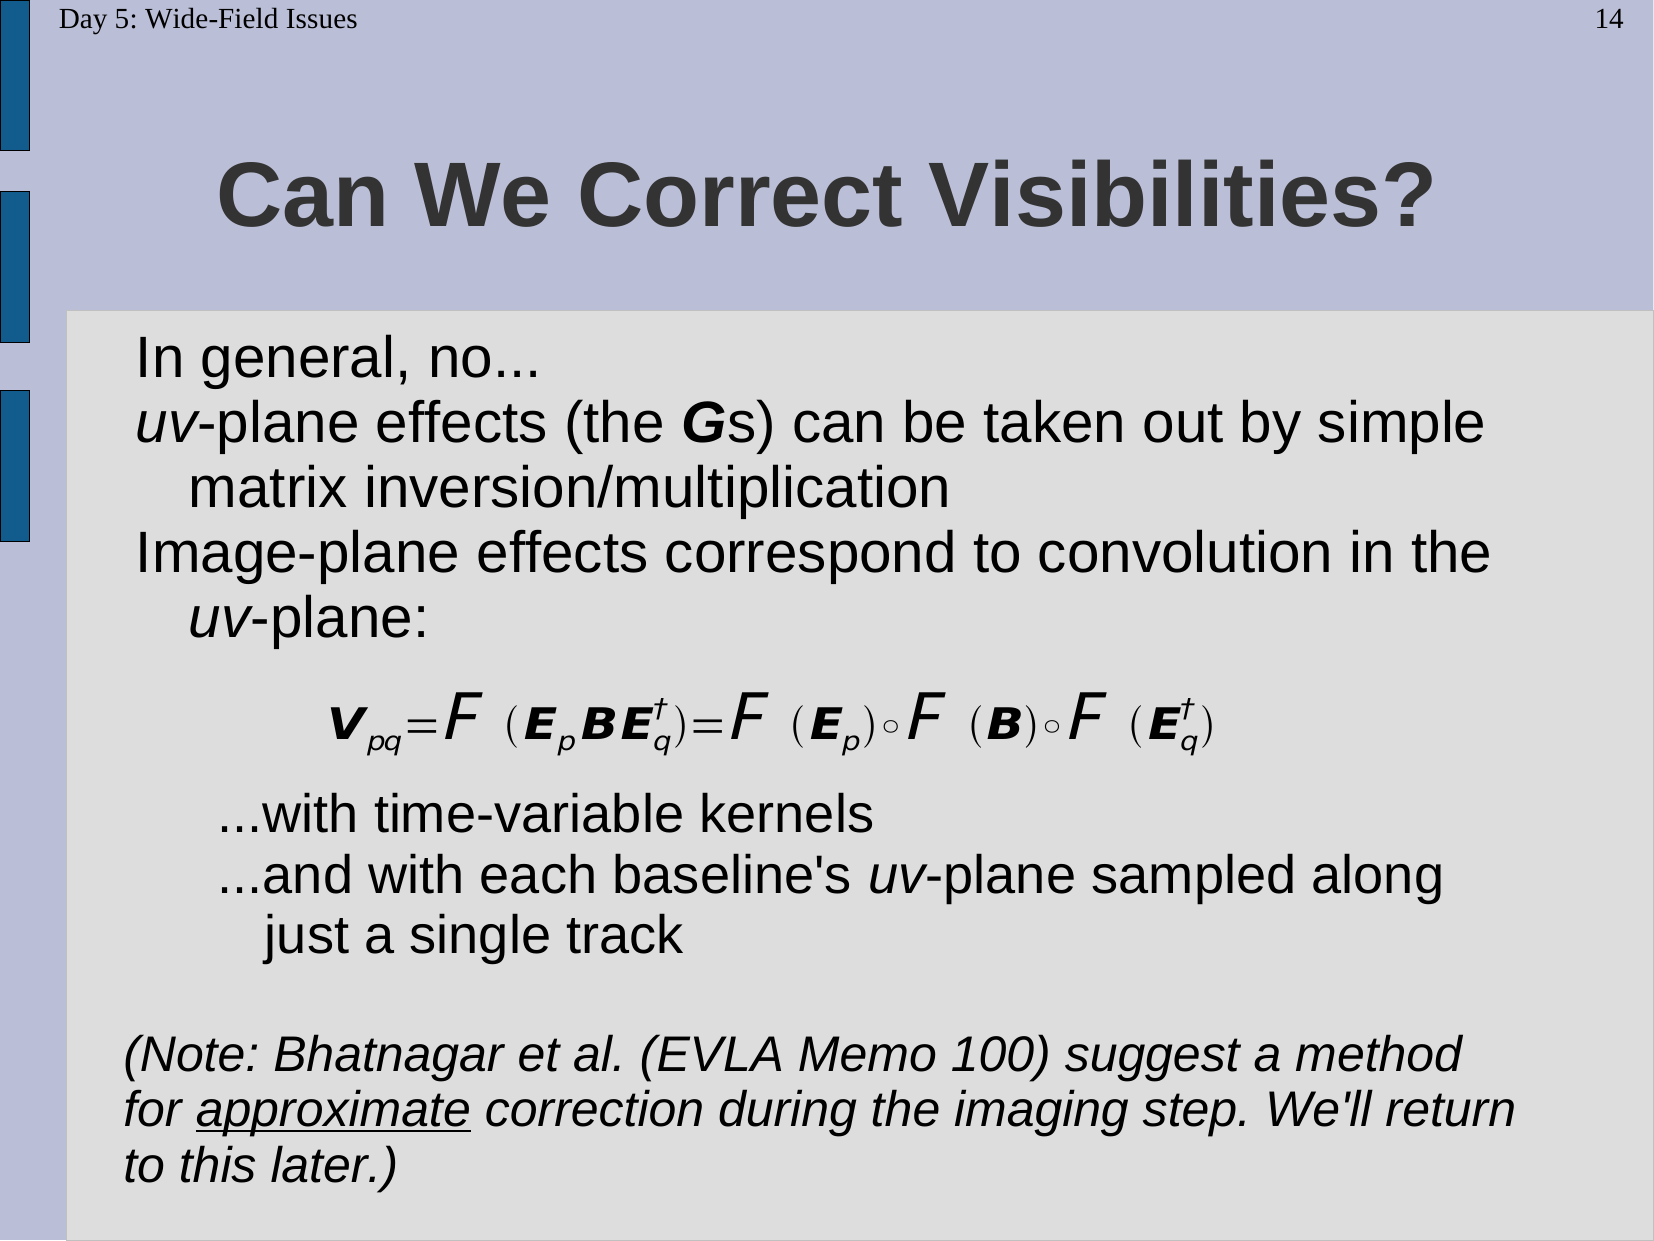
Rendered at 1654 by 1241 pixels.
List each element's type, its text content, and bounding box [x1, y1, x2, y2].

title Can We Correct Visibilities? [121, 91, 1534, 299]
chart [321, 679, 1221, 758]
list ...with time-variable kernels ...and with each baseline's uv-plane sampled along just a single track (Note: Bhatnagar et al. (EVLA Memo 100) suggest a method for approximate correction during the imaging step. We'll return to this later.) [123, 783, 1536, 1211]
list In general, no... uv-plane effects (the Gs) can be taken out by simple matrix inversion/multiplication Image-plane effects correspond to convolution in the uv-plane: [118, 324, 1531, 664]
